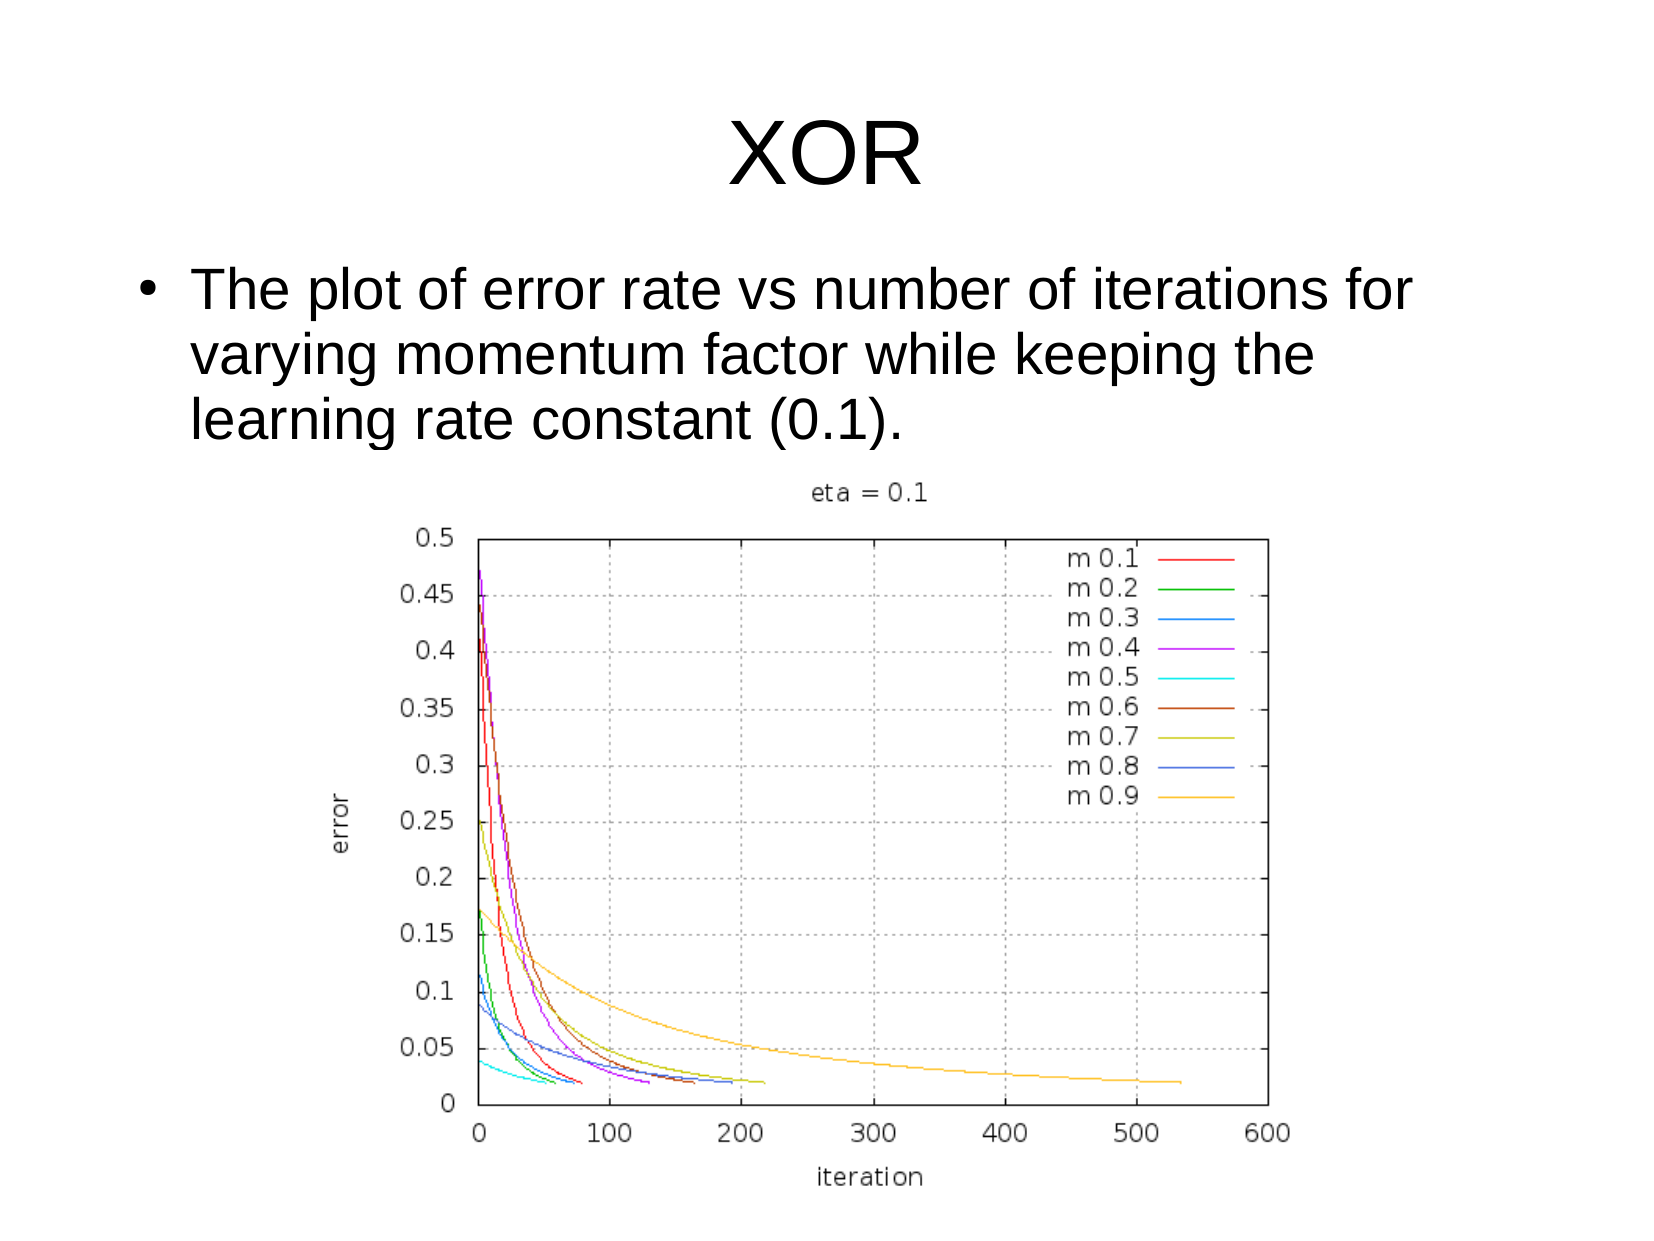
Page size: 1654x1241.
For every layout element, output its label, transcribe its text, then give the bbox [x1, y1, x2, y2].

list The plot of error rate vs number of iterations for varying momentum factor while keeping the learning rate constant (0.1). [120, 256, 1516, 1010]
picture [320, 450, 1321, 1201]
title XOR [82, 49, 1571, 257]
